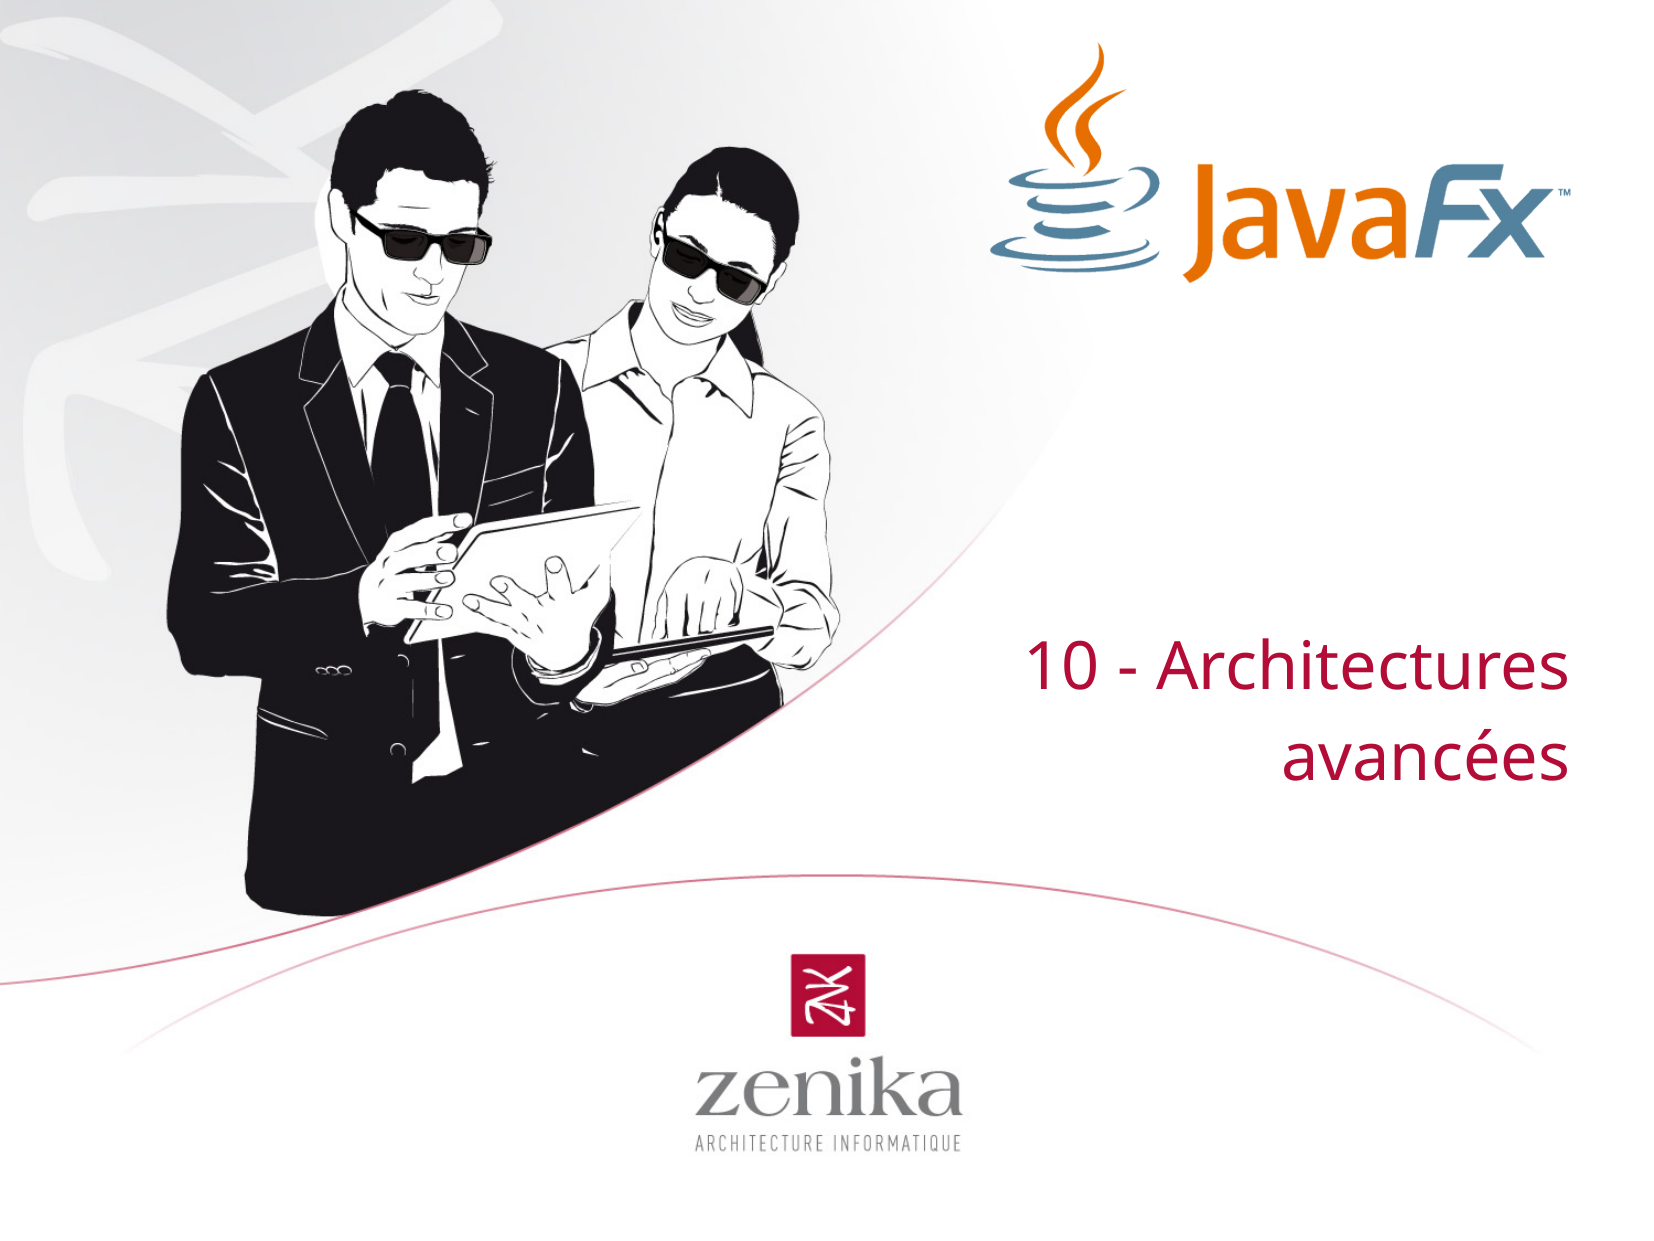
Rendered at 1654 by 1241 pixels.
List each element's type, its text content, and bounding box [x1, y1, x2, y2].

picture [0, 0, 1654, 1241]
title 10 - Architectures avancées [915, 531, 1571, 886]
